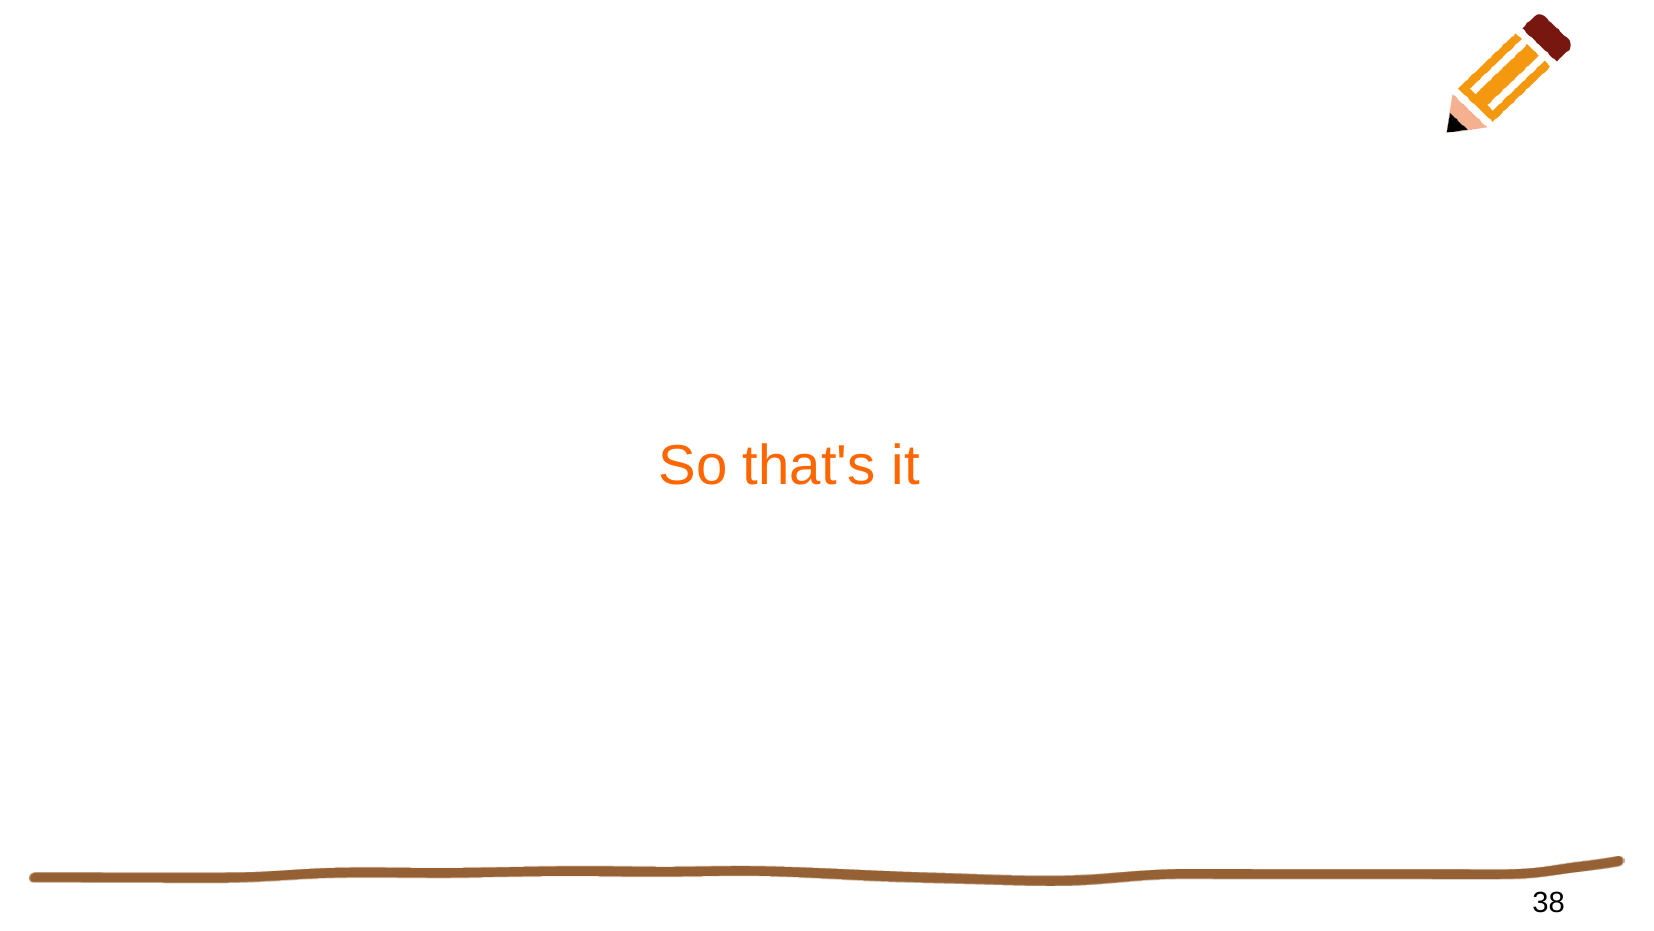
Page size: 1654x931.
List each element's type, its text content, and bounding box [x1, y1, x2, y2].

picture [1446, 14, 1571, 133]
title So that's it [118, 413, 1477, 517]
picture [29, 856, 1625, 886]
